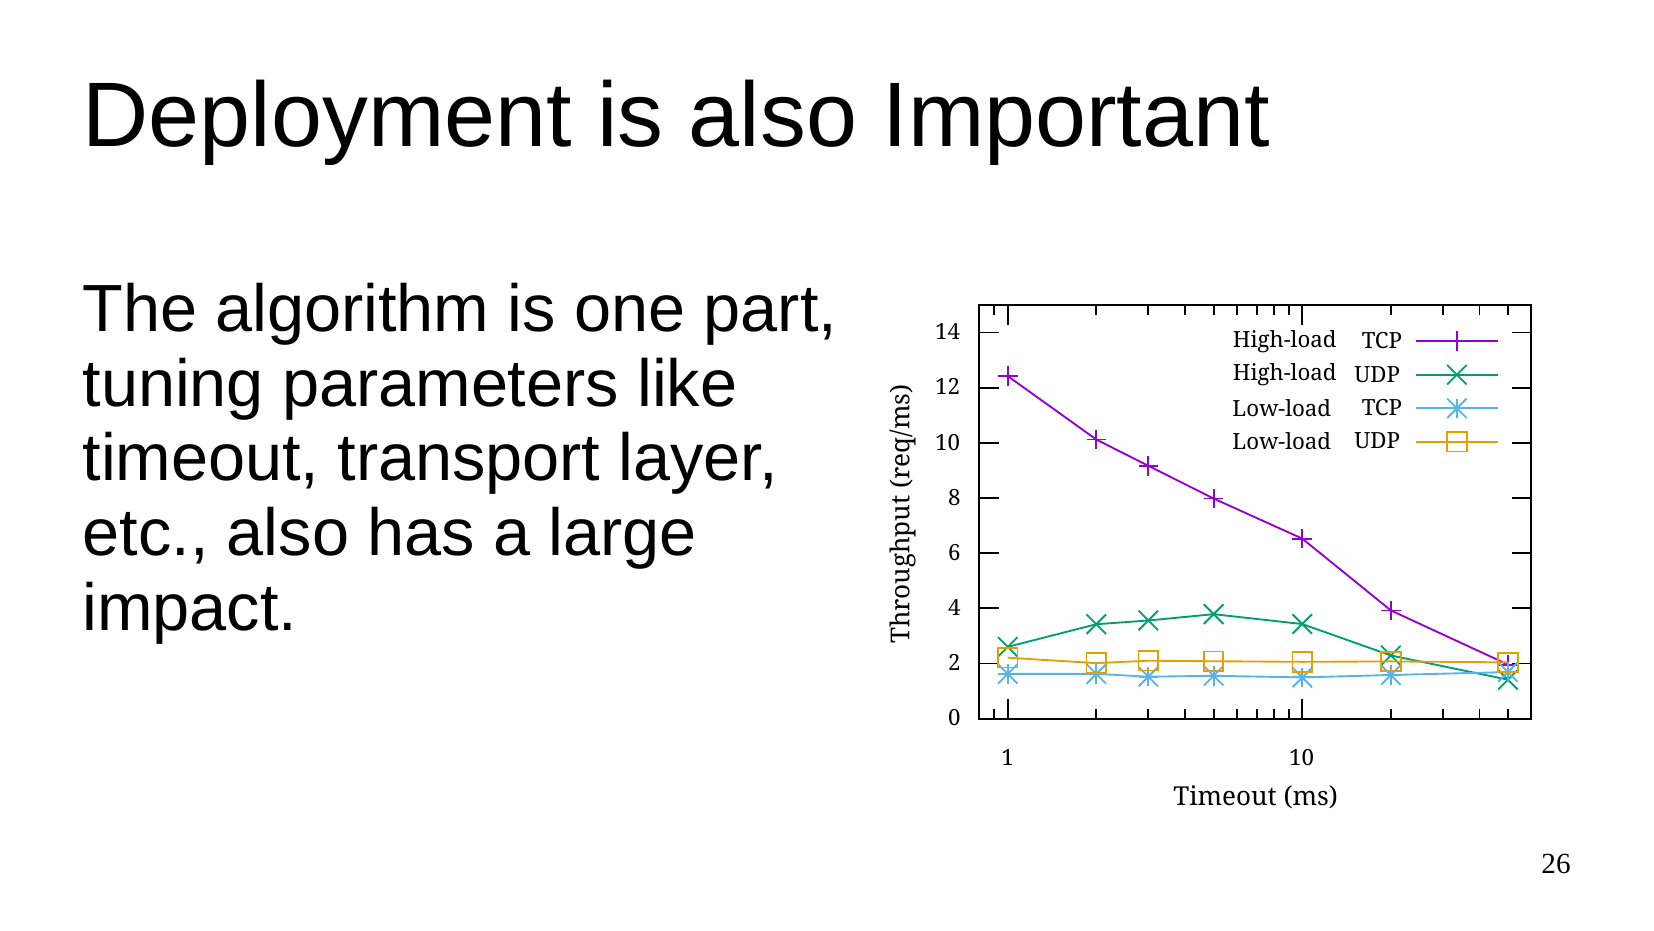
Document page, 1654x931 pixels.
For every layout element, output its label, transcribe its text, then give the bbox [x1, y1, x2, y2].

picture [840, 264, 1587, 826]
list The algorithm is one part, tuning parameters like timeout, transport layer, etc., also has a large impact. [82, 270, 840, 811]
title Deployment is also Important [82, 37, 1571, 193]
